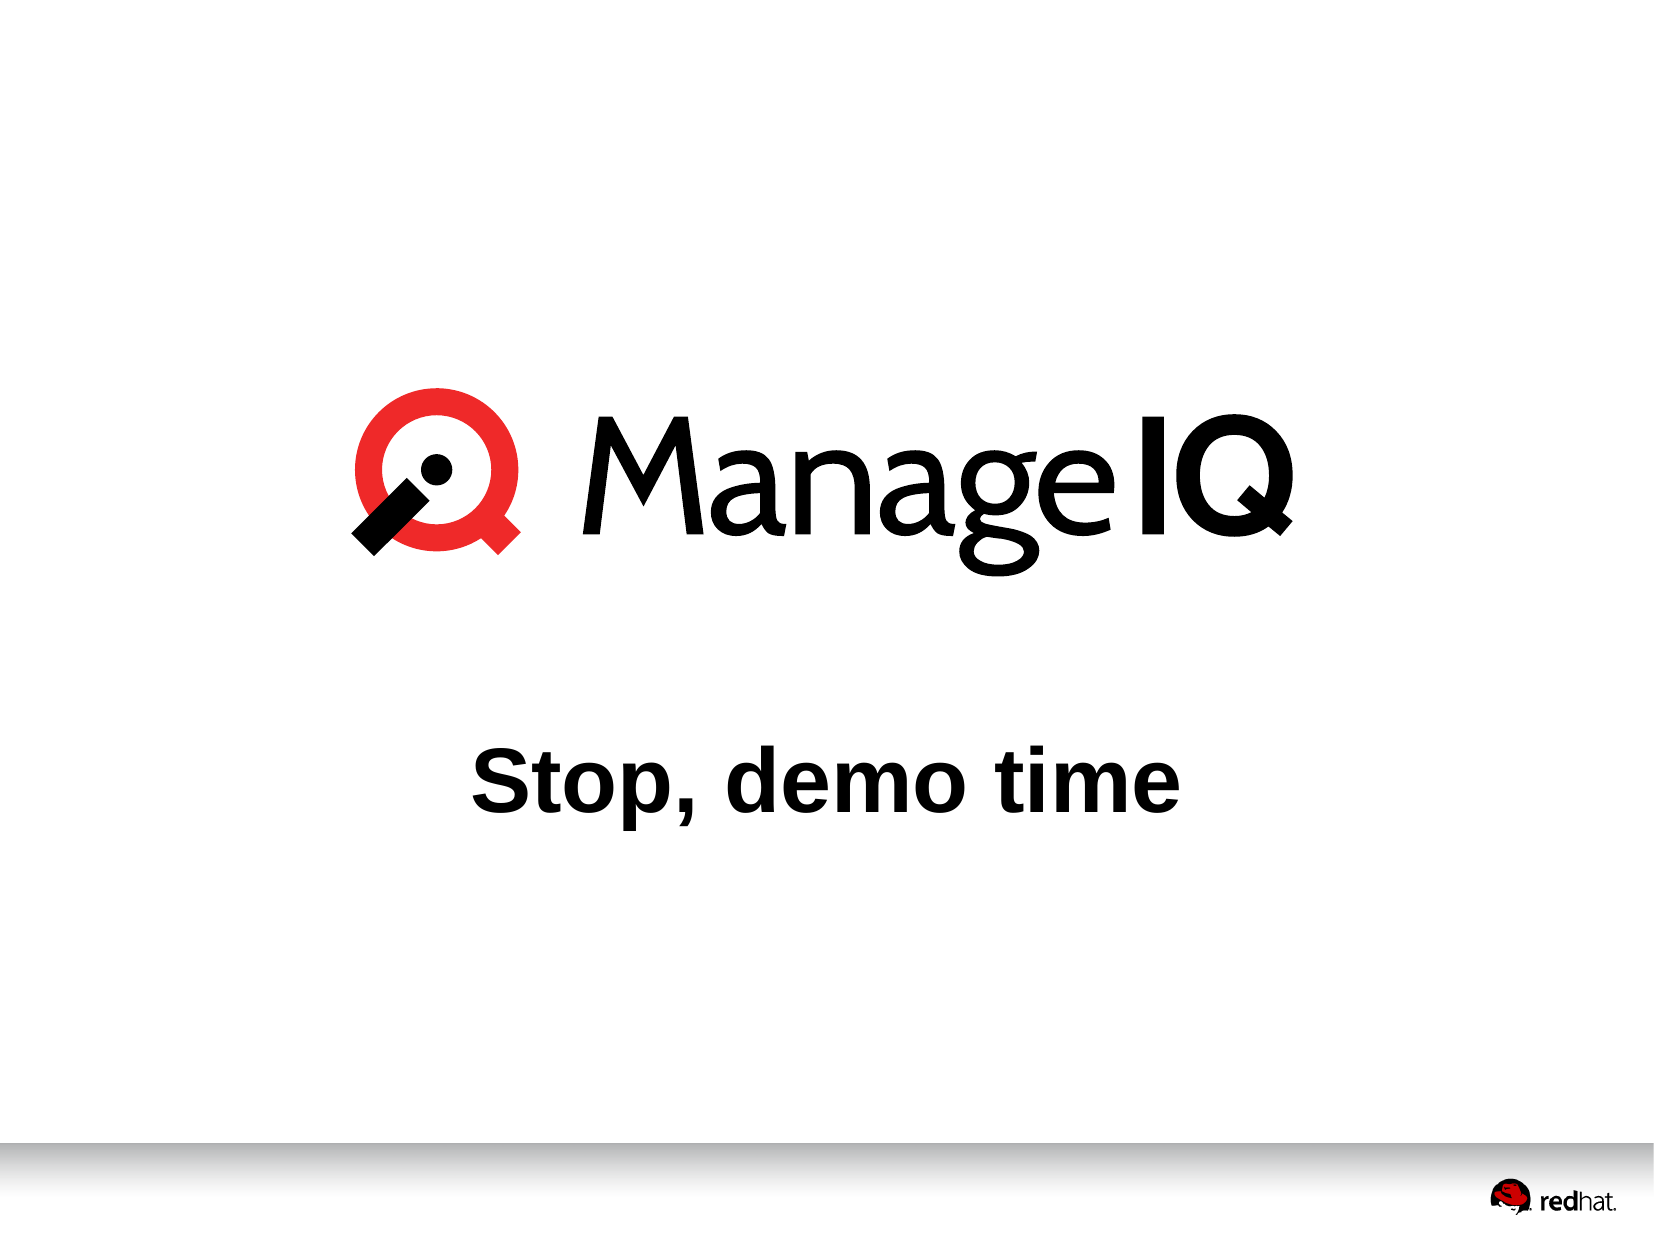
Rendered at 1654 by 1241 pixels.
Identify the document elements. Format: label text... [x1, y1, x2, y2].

text_box Stop, demo time [286, 722, 1367, 841]
picture [301, 339, 1352, 601]
picture [0, 1143, 1654, 1241]
